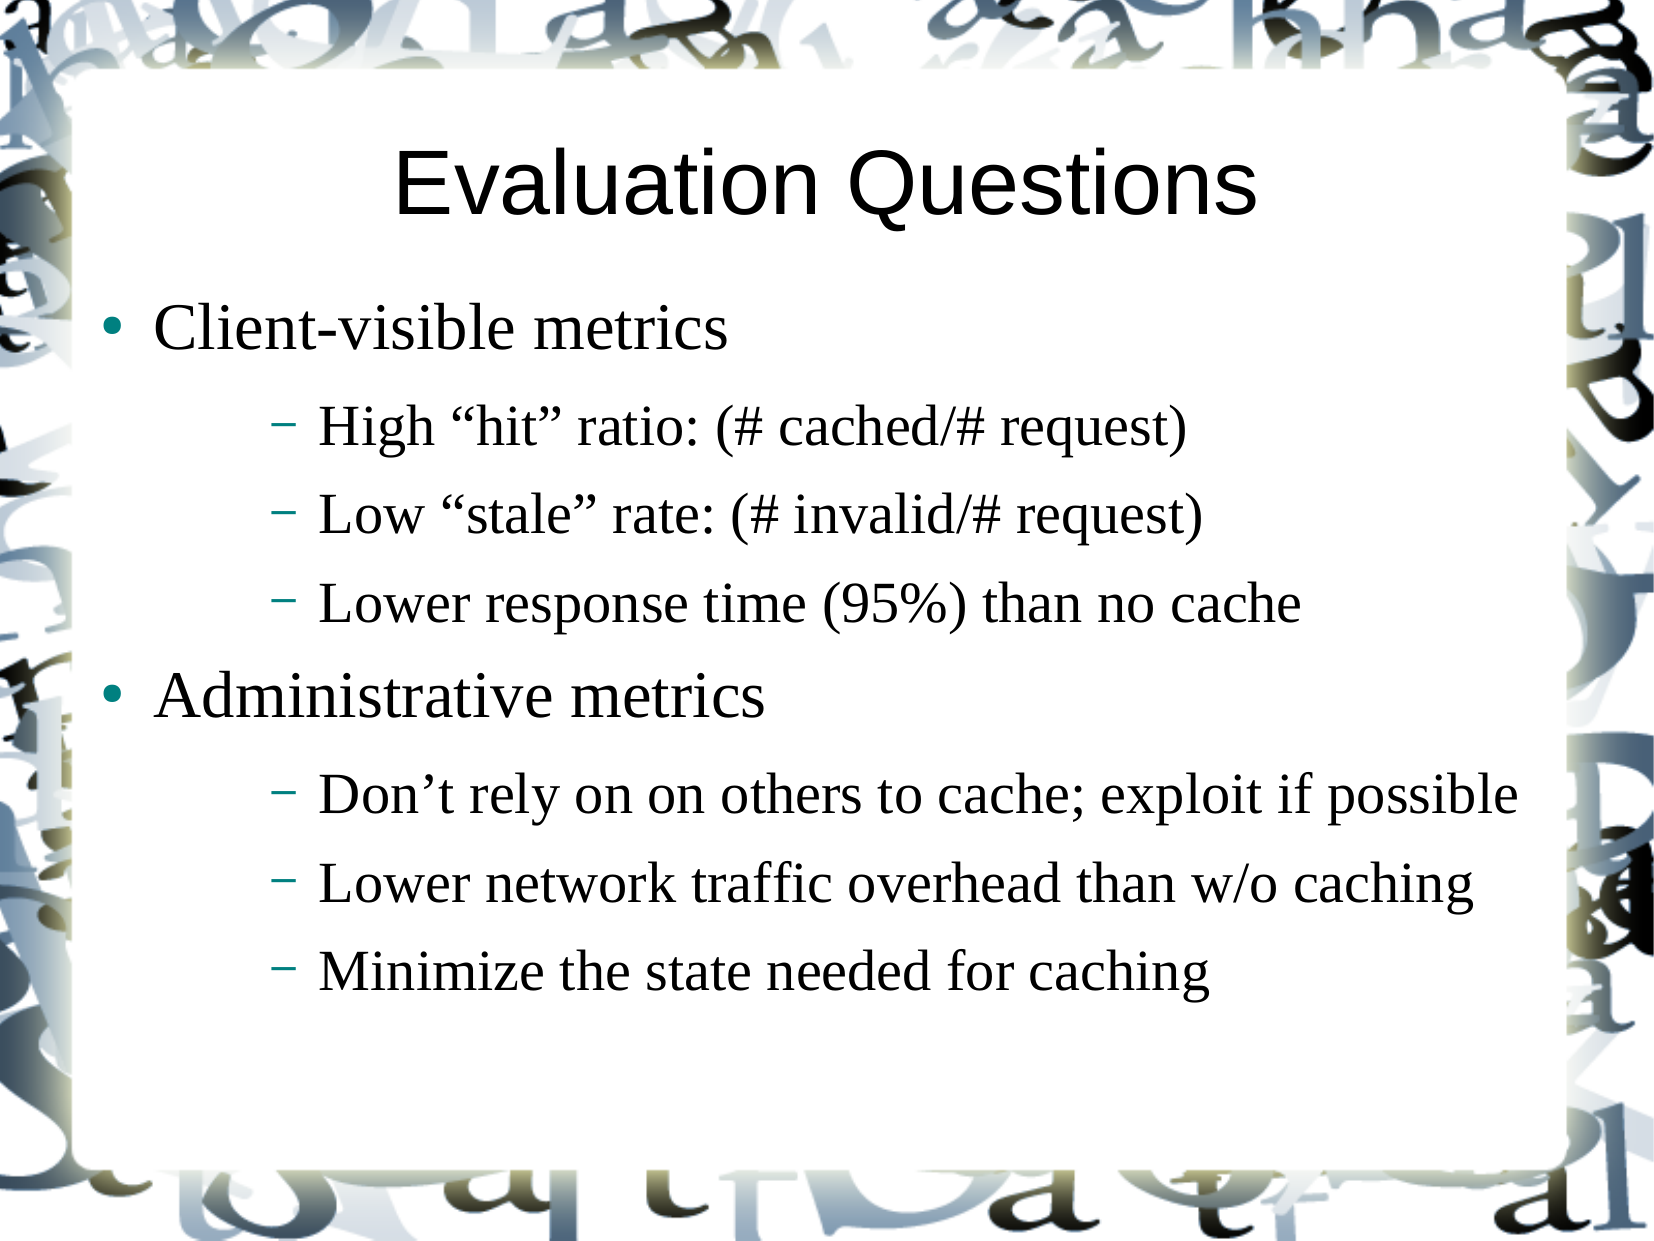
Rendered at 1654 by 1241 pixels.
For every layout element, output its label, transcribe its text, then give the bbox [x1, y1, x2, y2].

list Client-visible metrics High “hit” ratio: (# cached/# request) Low “stale” rate: (# invalid/# request) Lower response time (95%) than no cache Administrative metrics Don’t rely on on others to cache; exploit if possible Lower network traffic overhead than w/o caching Minimize the state needed for caching [82, 290, 1571, 1010]
title Evaluation Questions [82, 78, 1571, 287]
picture [0, 0, 1654, 1241]
